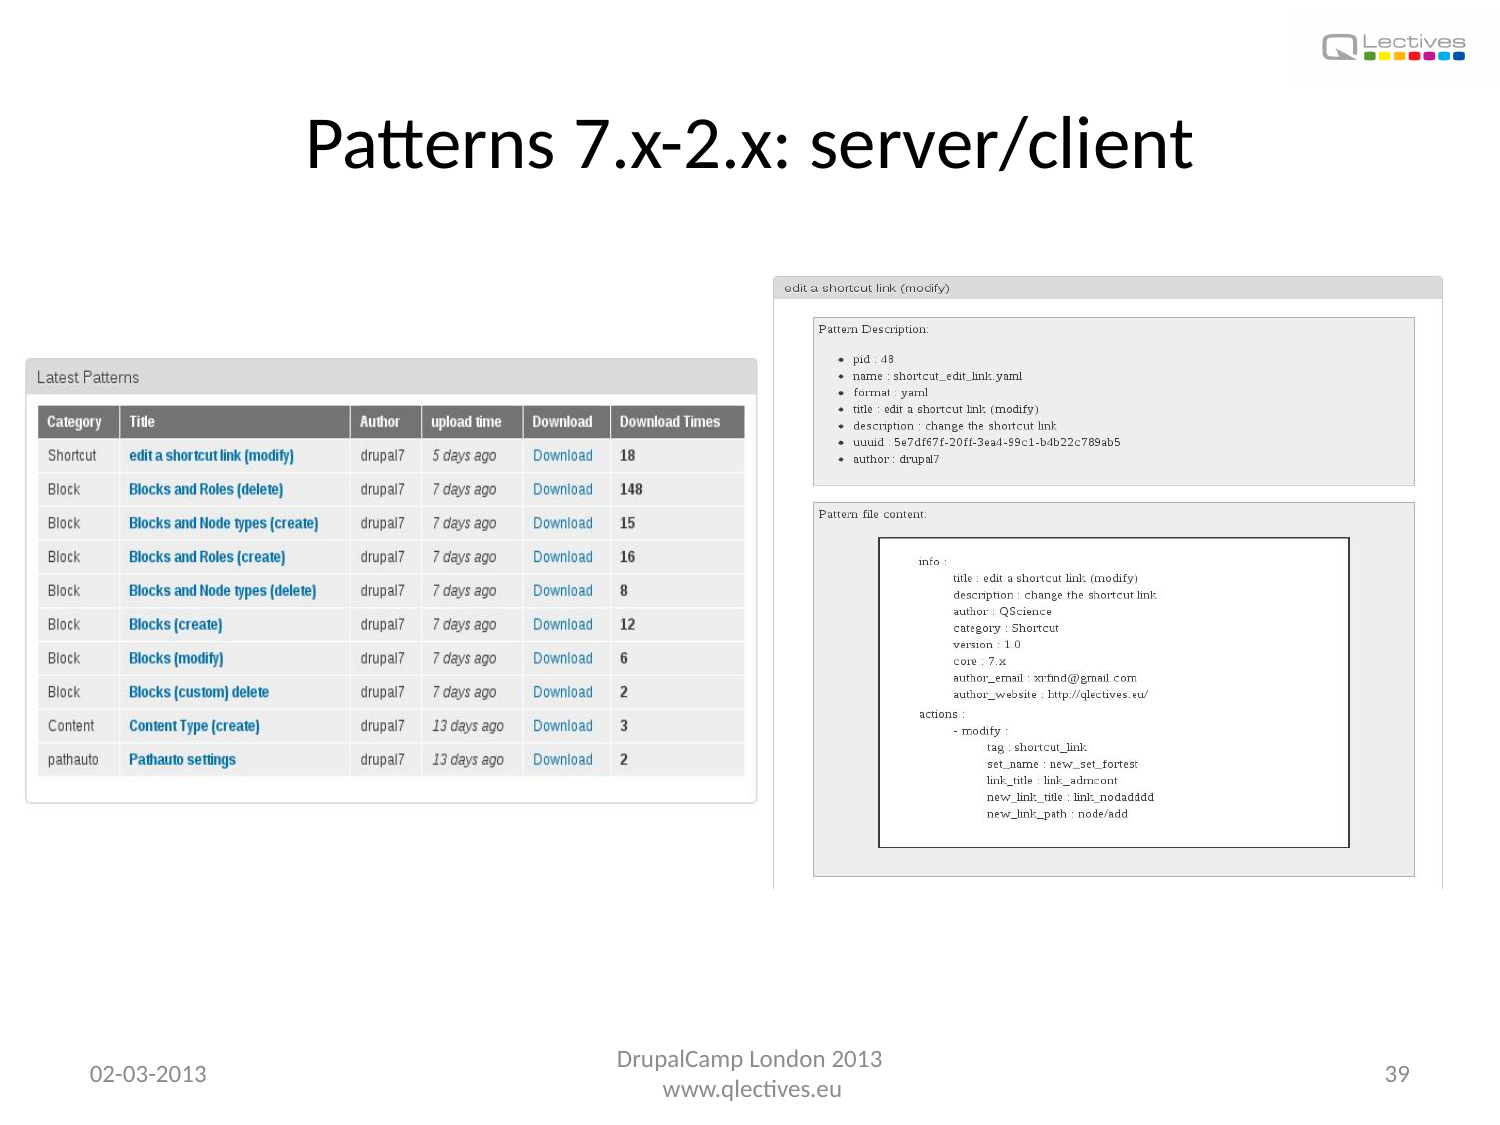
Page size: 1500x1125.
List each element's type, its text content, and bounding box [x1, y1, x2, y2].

picture [1288, 9, 1500, 90]
text_box DrupalCamp London 2013 www.qlectives.eu [512, 1042, 988, 1103]
text_box Patterns 7.x-2.x: server/client [75, 45, 1425, 233]
text_box 02-03-2013 [74, 1042, 425, 1103]
picture [19, 271, 1464, 890]
text_box <number> [1074, 1042, 1425, 1103]
